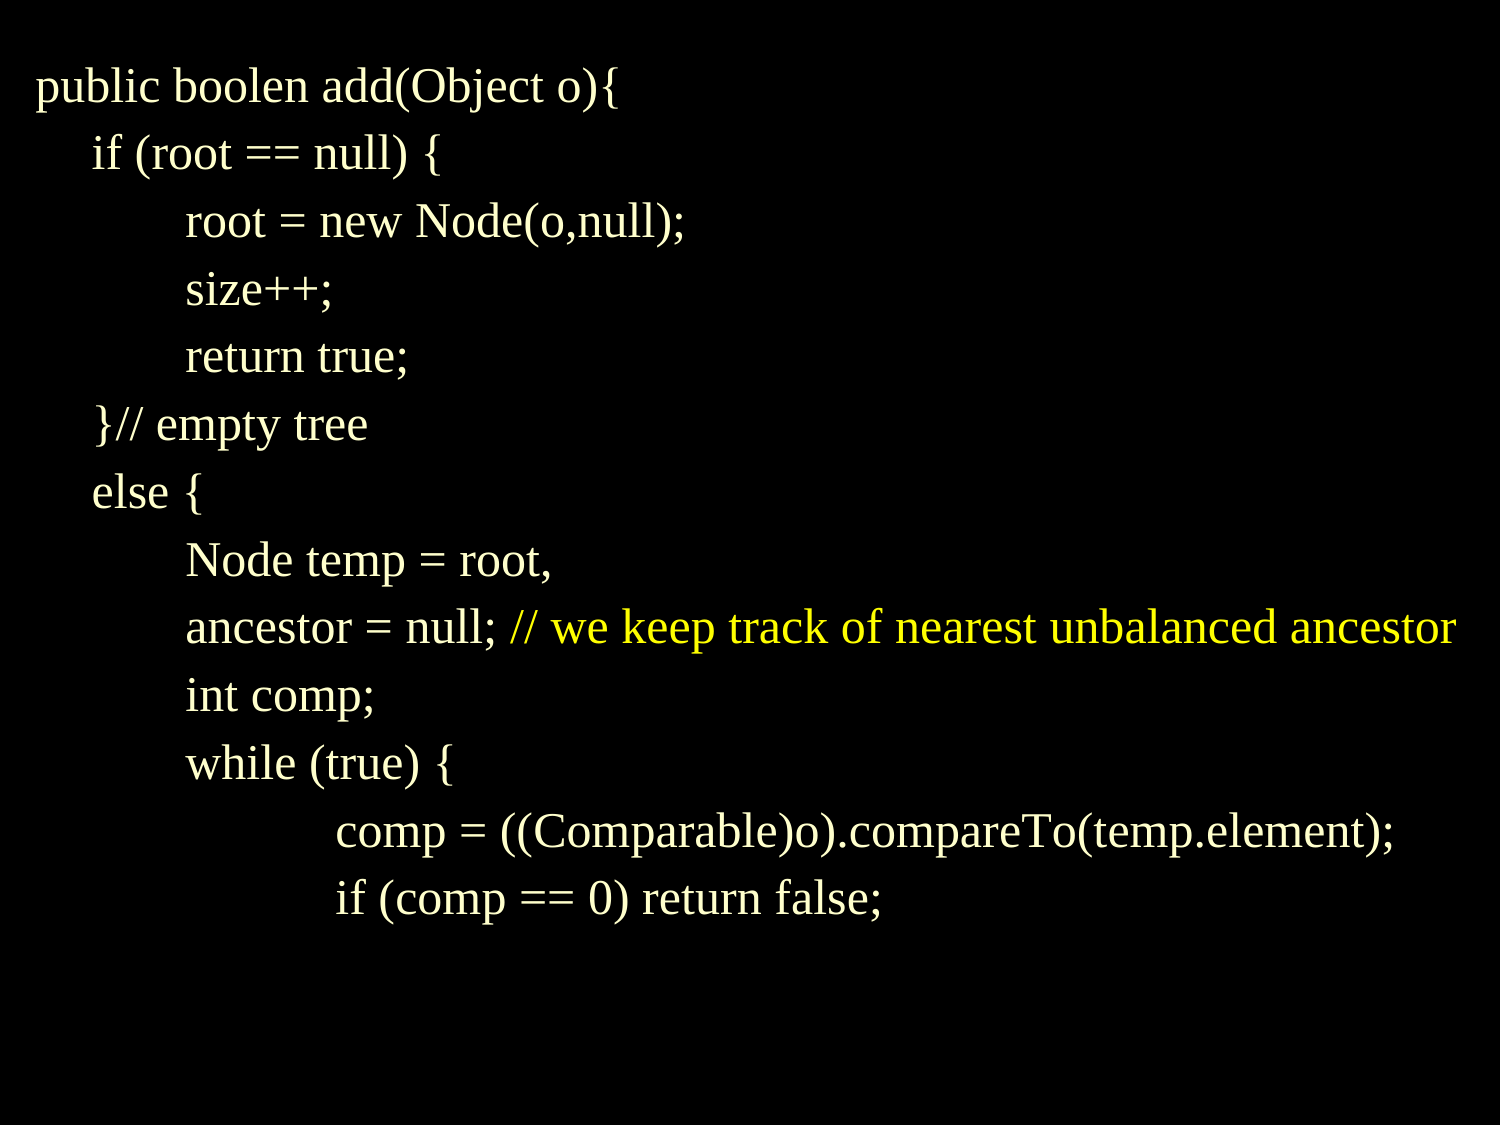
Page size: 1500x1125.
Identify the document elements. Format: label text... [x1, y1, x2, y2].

list public boolen add(Object o){ if (root == null) { root = new Node(o,null); size++; return true; }// empty tree else { Node temp = root, ancestor = null; // we keep track of nearest unbalanced ancestor int comp; while (true) { comp = ((Comparable)o).compareTo(temp.element); if (comp == 0) return false; [20, 49, 1480, 1063]
